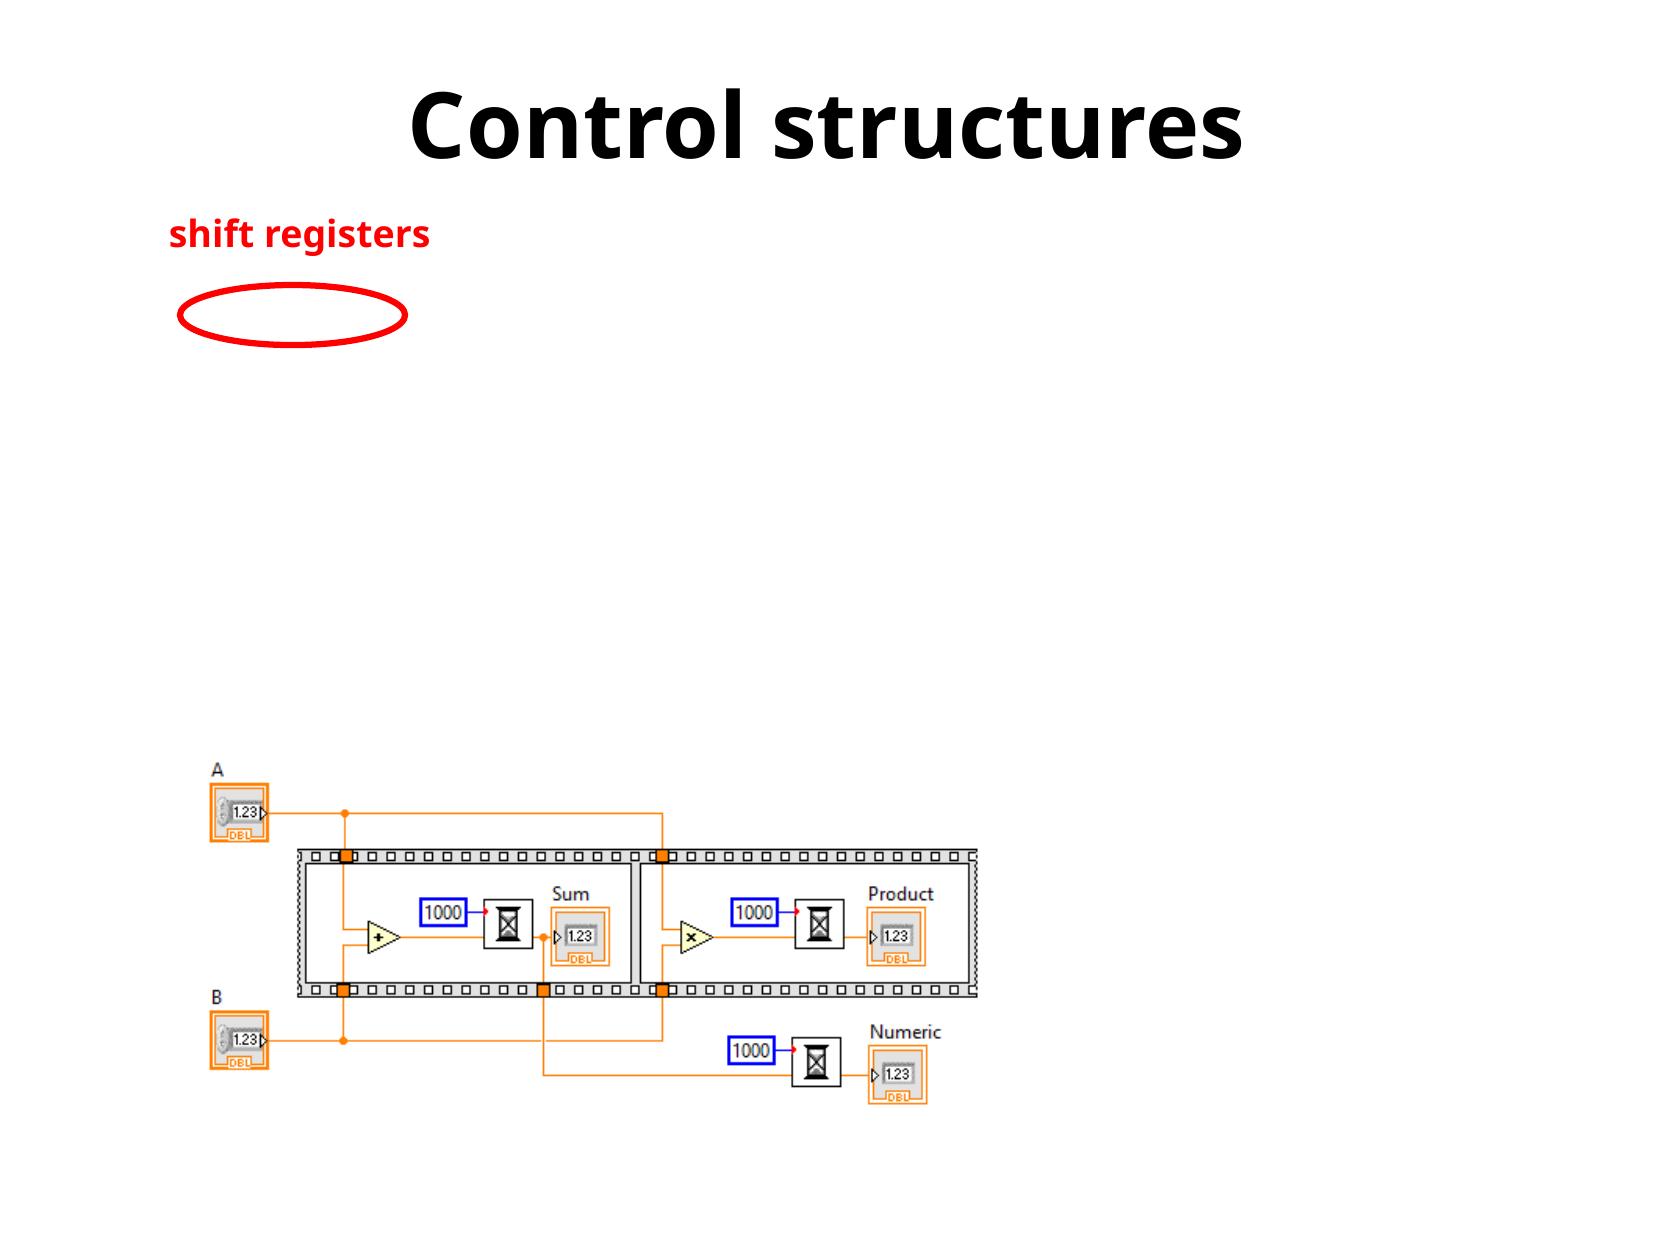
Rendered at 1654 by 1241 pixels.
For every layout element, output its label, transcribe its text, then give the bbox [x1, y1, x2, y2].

picture [188, 437, 1501, 1122]
picture [104, 225, 901, 616]
title Control structures [82, 19, 1571, 227]
text_box shift registers [198, 196, 401, 270]
